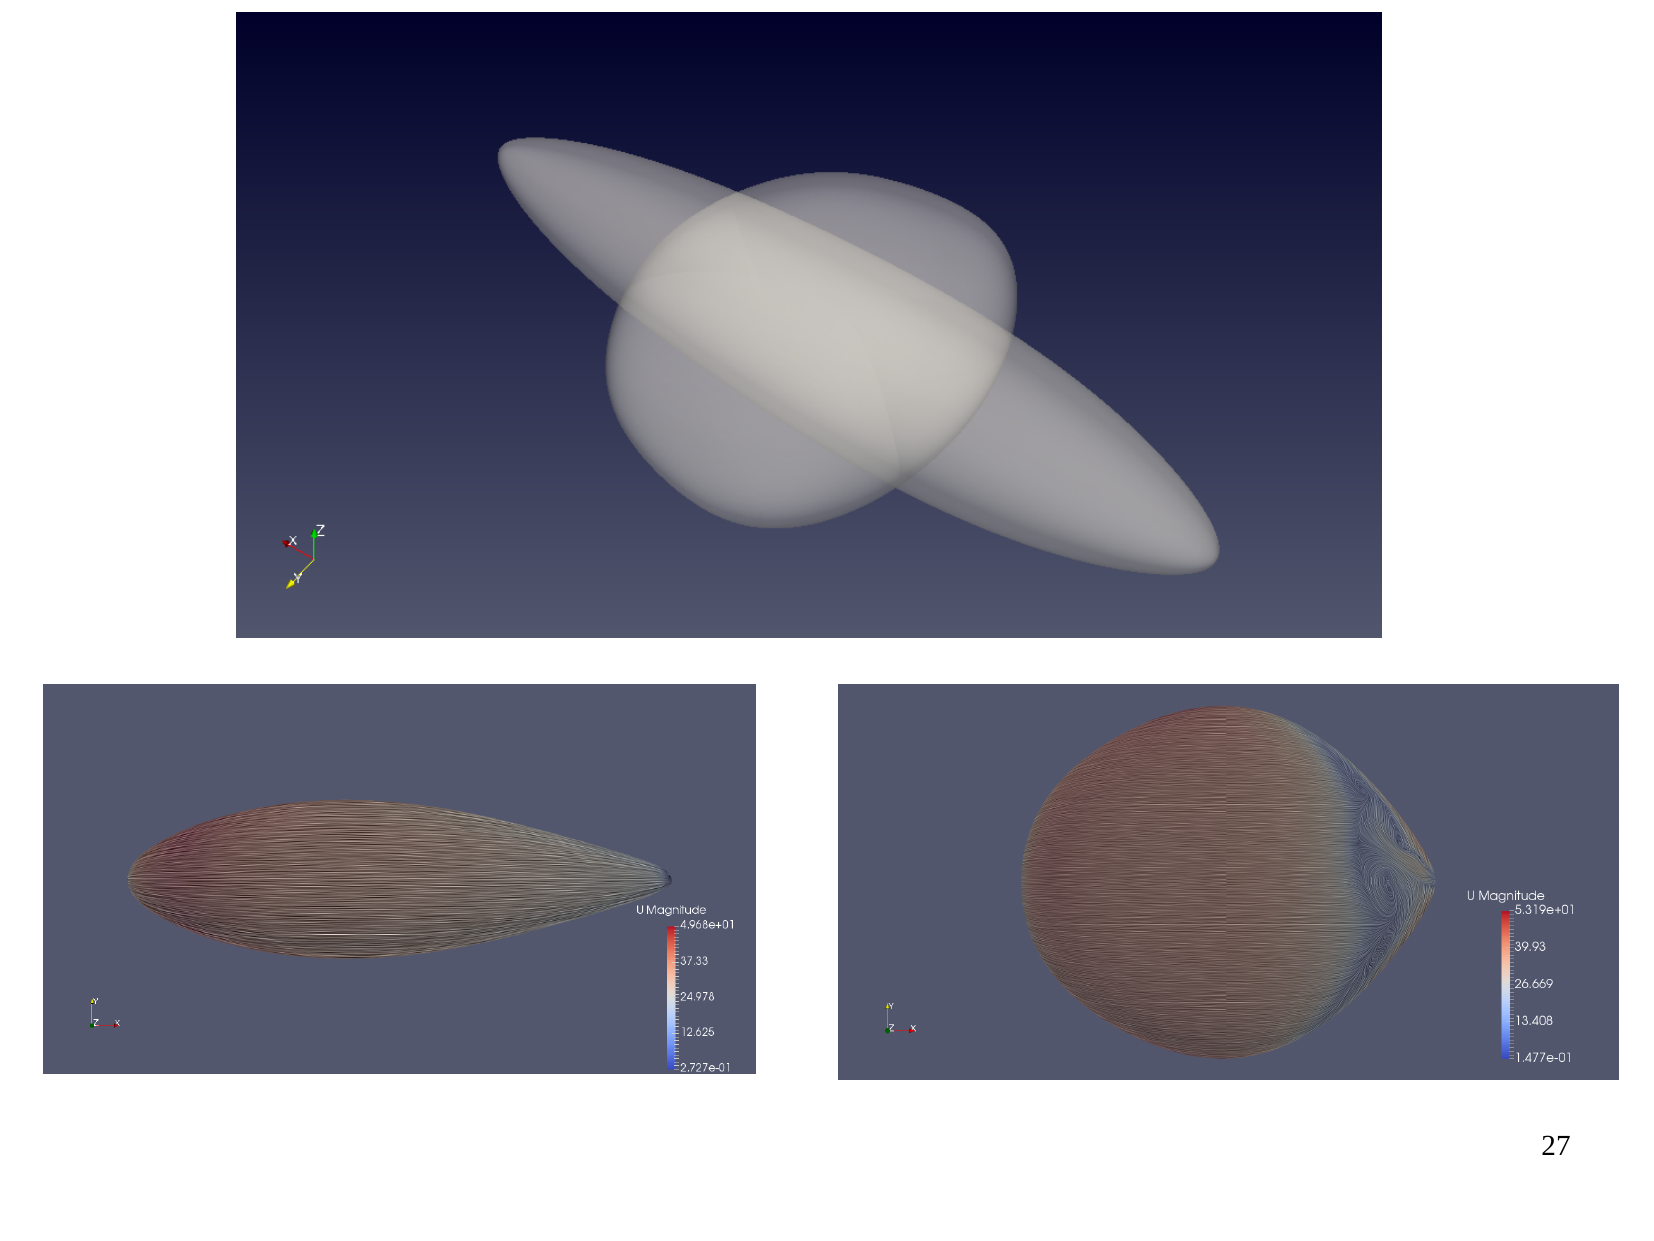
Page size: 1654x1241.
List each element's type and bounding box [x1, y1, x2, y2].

picture [43, 684, 756, 1074]
picture [838, 684, 1619, 1080]
picture [236, 12, 1382, 638]
